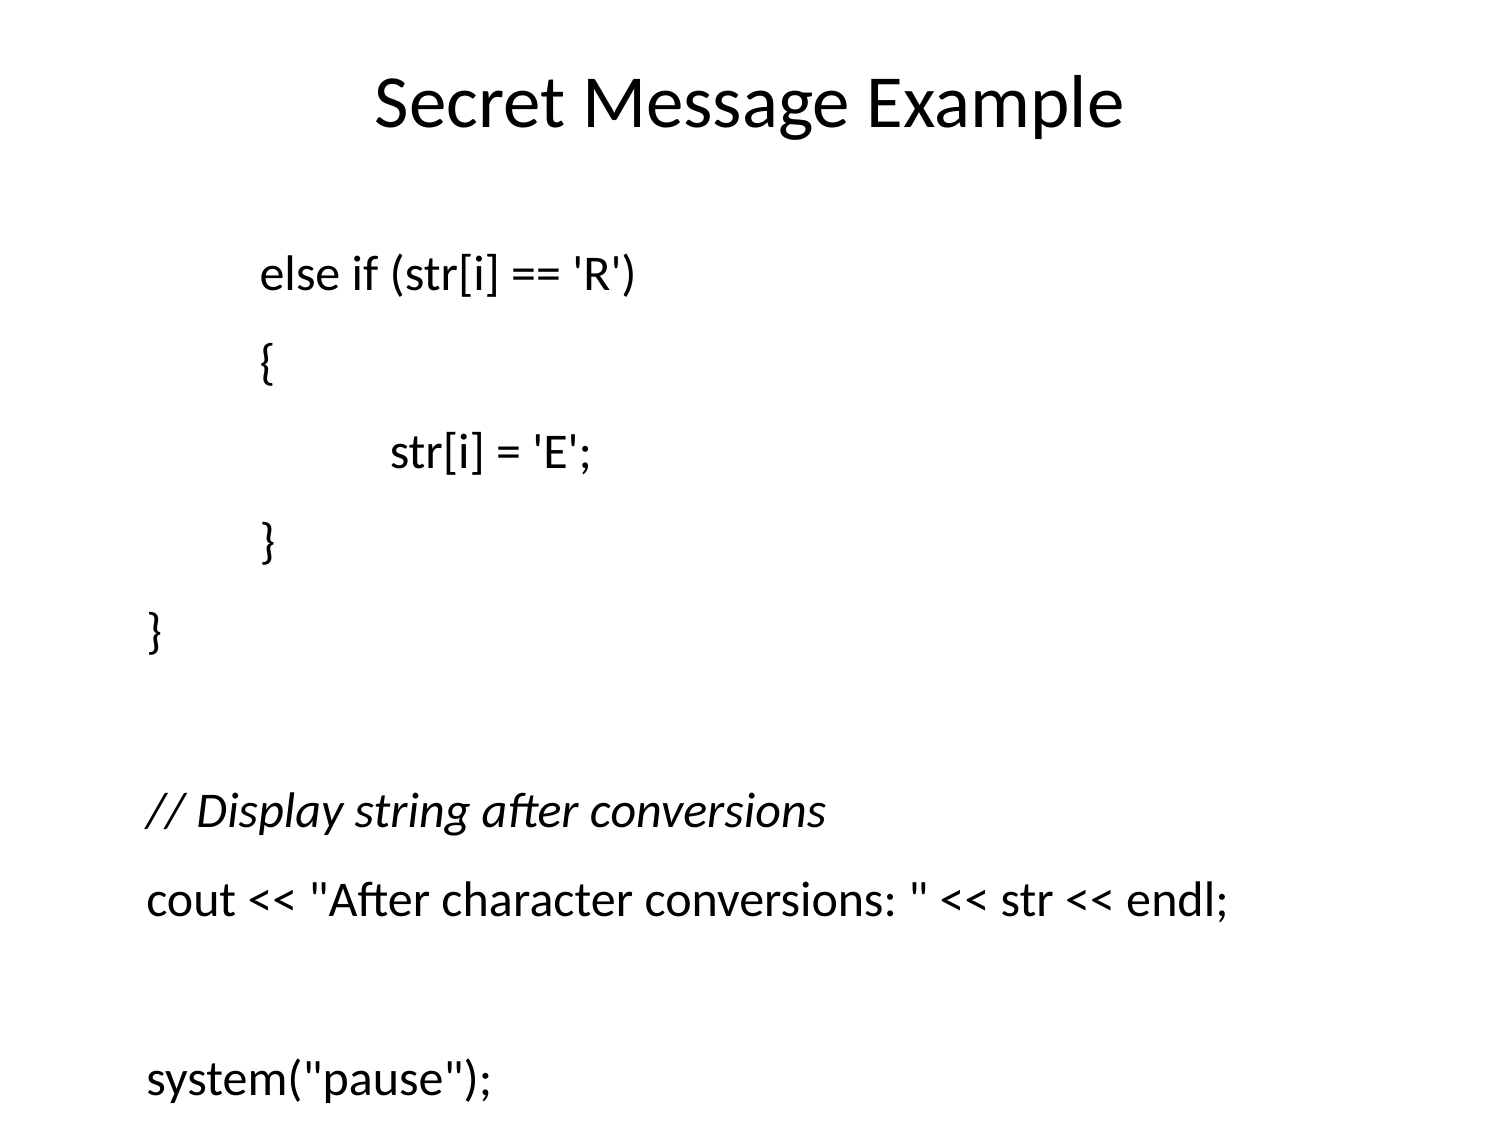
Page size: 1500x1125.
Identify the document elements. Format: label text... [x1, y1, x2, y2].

list else if (str[i] == 'R') { str[i] = 'E'; } } // Display string after conversions cout << "After character conversions: " << str << endl; system("pause"); return 0; } [75, 232, 1425, 1005]
title Secret Message Example [75, 45, 1425, 232]
